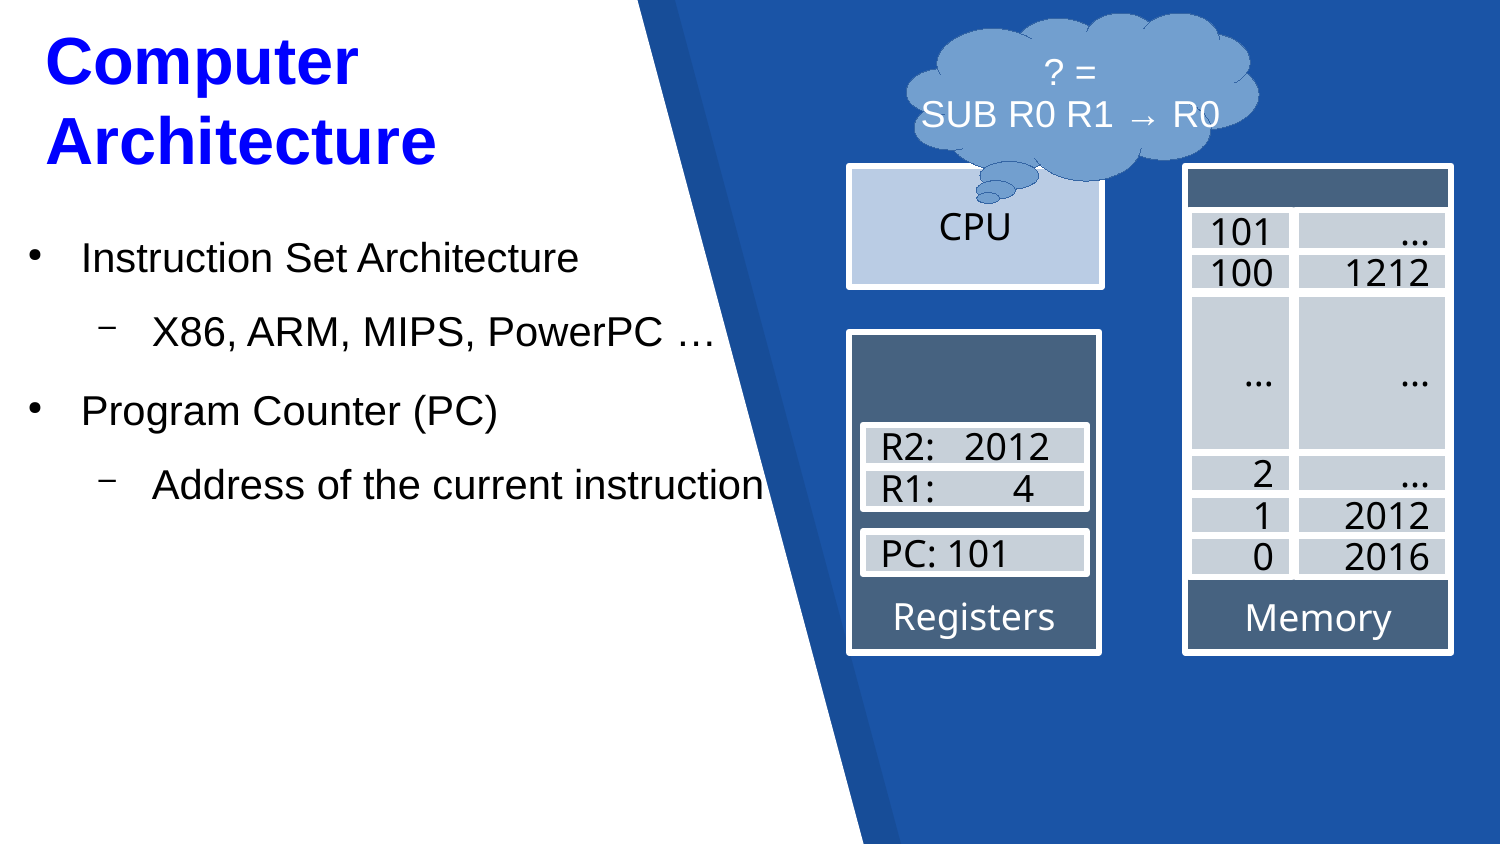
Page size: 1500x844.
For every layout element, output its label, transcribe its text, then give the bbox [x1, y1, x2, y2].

text_box 1 [1189, 495, 1292, 536]
text_box ... [1189, 294, 1292, 454]
text_box 2016 [1295, 536, 1449, 578]
text_box CPU [849, 165, 1102, 287]
text_box Registers [848, 332, 1100, 653]
text_box 0 [1189, 536, 1292, 578]
text_box ? = SUB R0 R1 → R0 [906, 13, 1260, 204]
text_box ... [1295, 294, 1449, 454]
text_box 1212 [1295, 253, 1449, 294]
text_box ... [1295, 454, 1449, 495]
text_box ... [1295, 209, 1449, 253]
text_box Memory [1185, 165, 1452, 653]
list Instruction Set Architecture X86, ARM, MIPS, PowerPC … Program Counter (PC) Address of the current instruction [0, 215, 797, 611]
text_box 2 [1189, 454, 1292, 495]
text_box 100 [1189, 253, 1292, 294]
text_box 2012 [1295, 495, 1449, 536]
text_box R2: 2012 [862, 425, 1088, 468]
title Computer Architecture [30, 113, 627, 193]
text_box 101 [1189, 209, 1292, 253]
text_box PC: 101 [862, 531, 1088, 574]
text_box R1: 4 [862, 468, 1088, 509]
